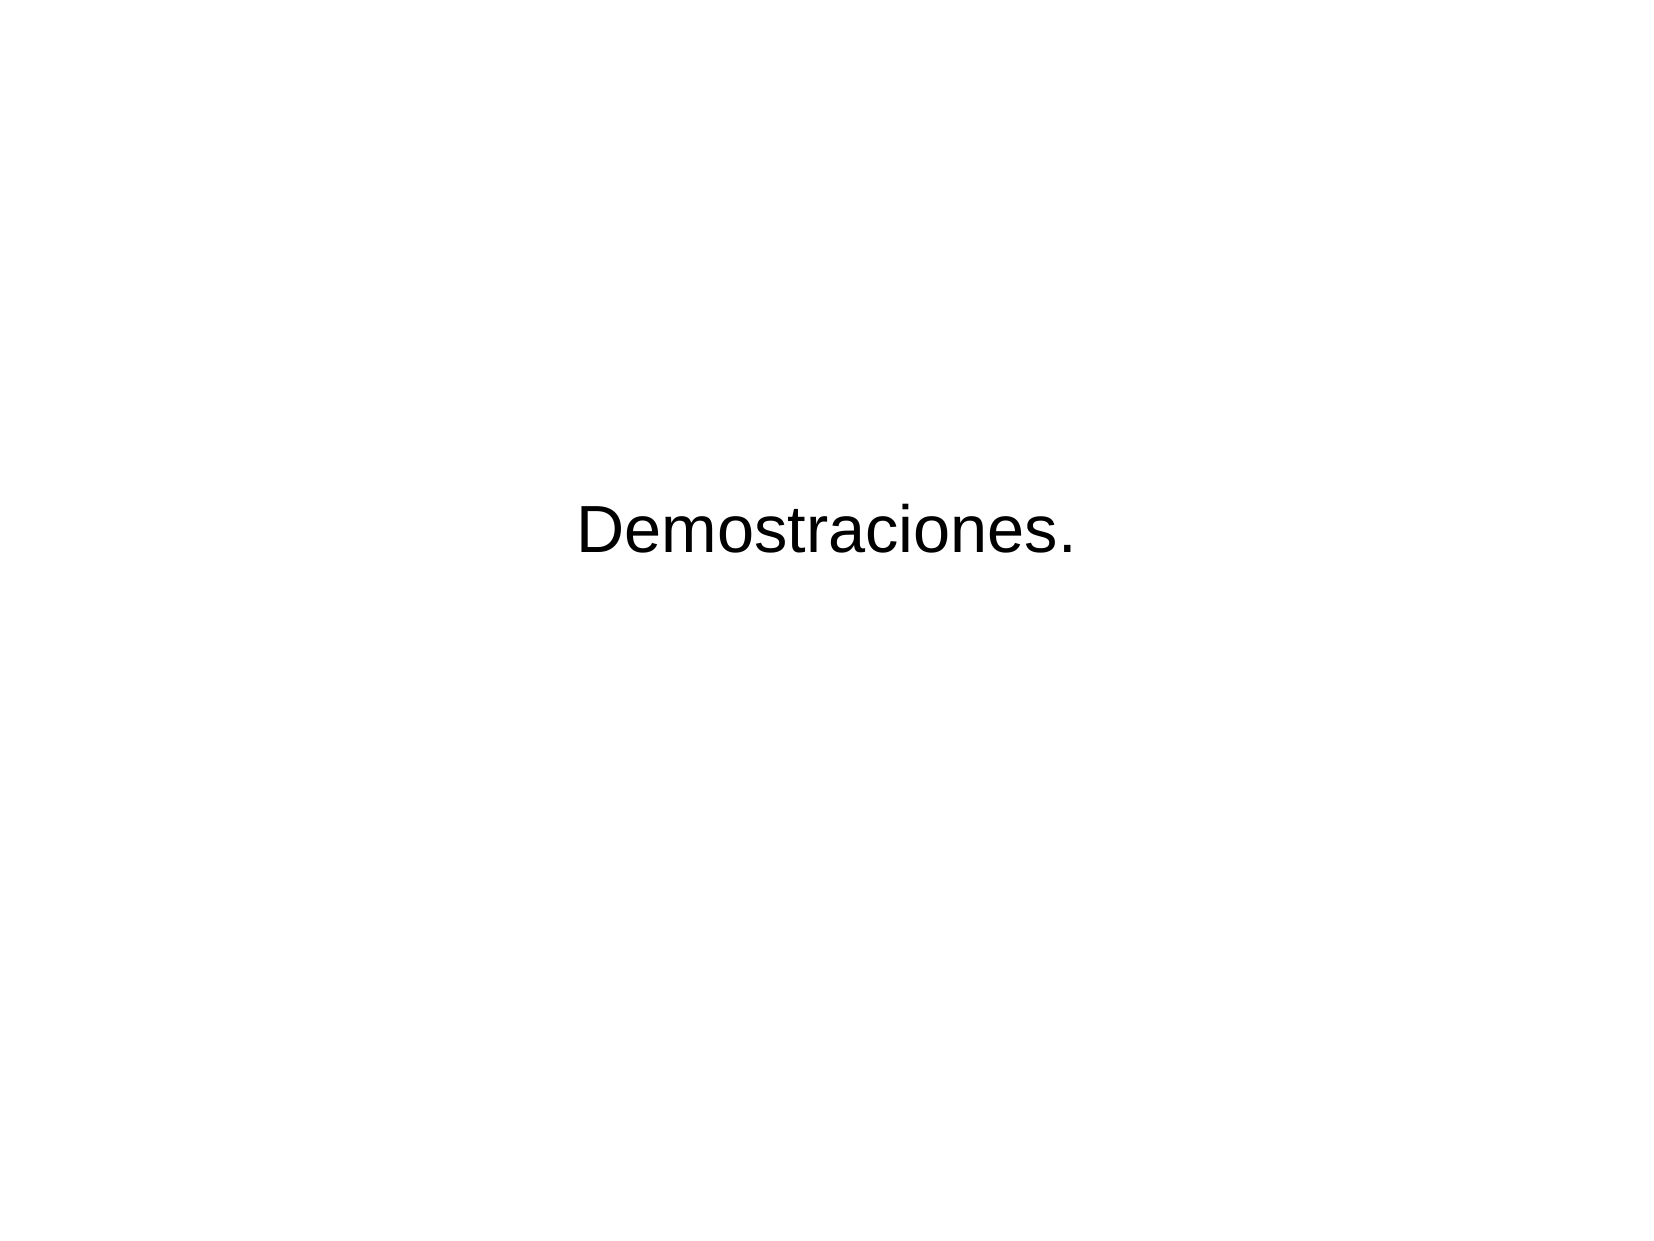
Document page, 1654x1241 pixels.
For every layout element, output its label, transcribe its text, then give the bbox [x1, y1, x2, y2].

subtitle Demostraciones. [82, 49, 1571, 1010]
